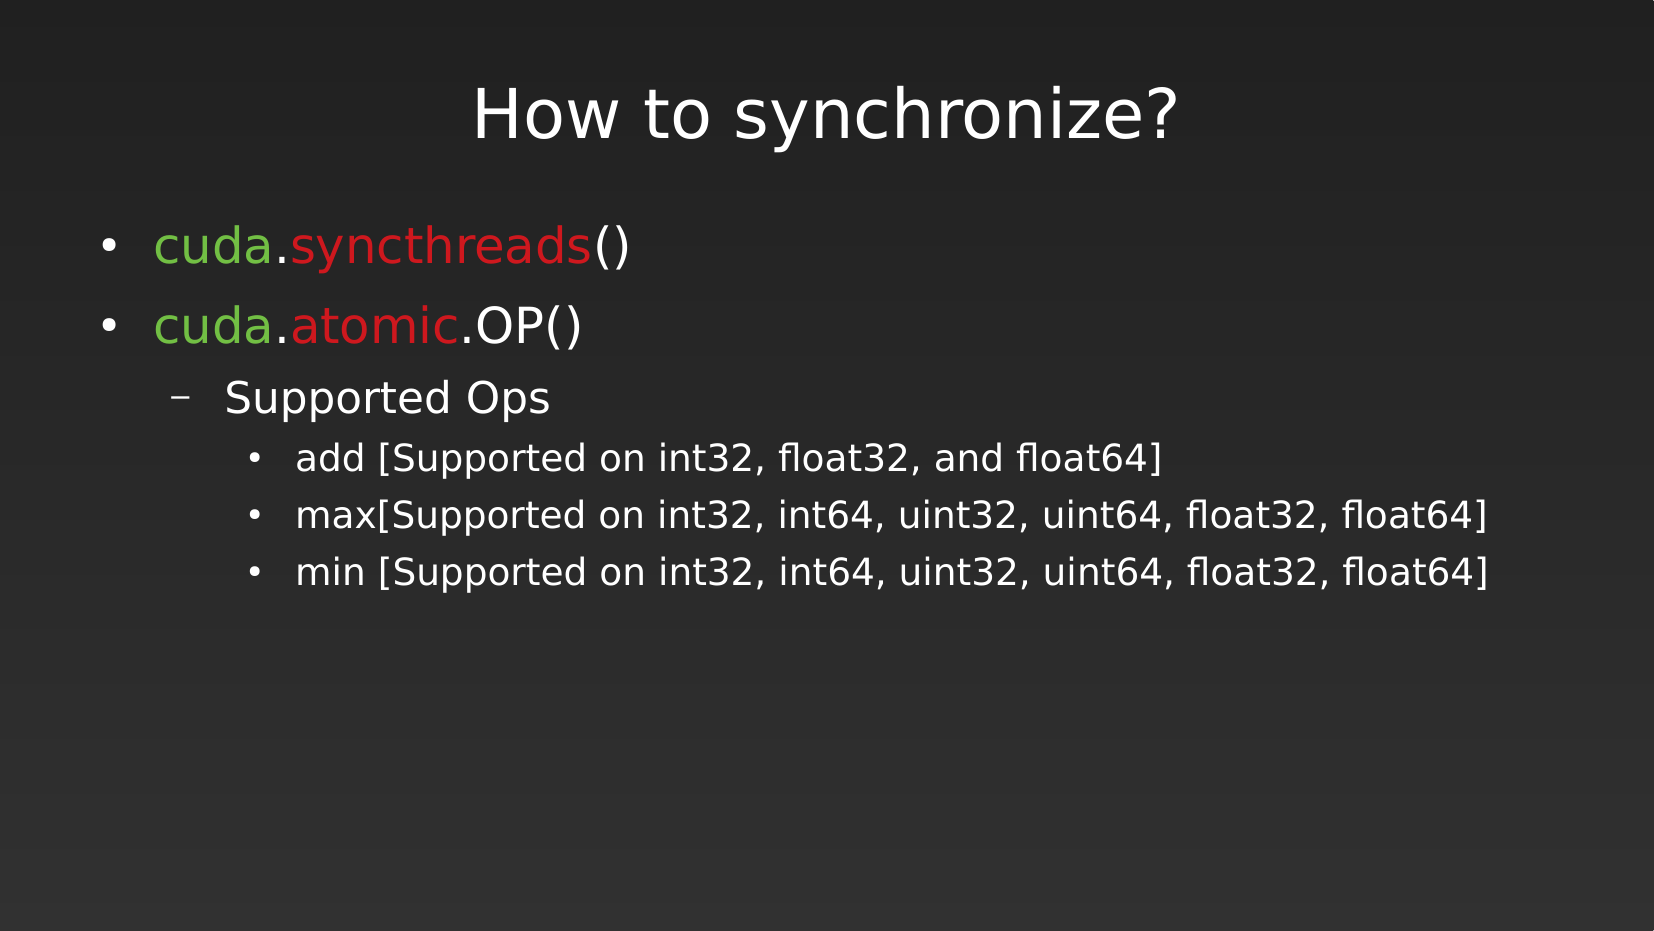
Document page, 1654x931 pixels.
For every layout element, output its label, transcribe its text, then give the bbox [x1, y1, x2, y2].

list cuda.syncthreads() cuda.atomic.OP() Supported Ops add [Supported on int32, float32, and float64] max[Supported on int32, int64, uint32, uint64, float32, float64] min [Supported on int32, int64, uint32, uint64, float32, float64] [82, 217, 1571, 758]
title How to synchronize? [82, 37, 1571, 193]
